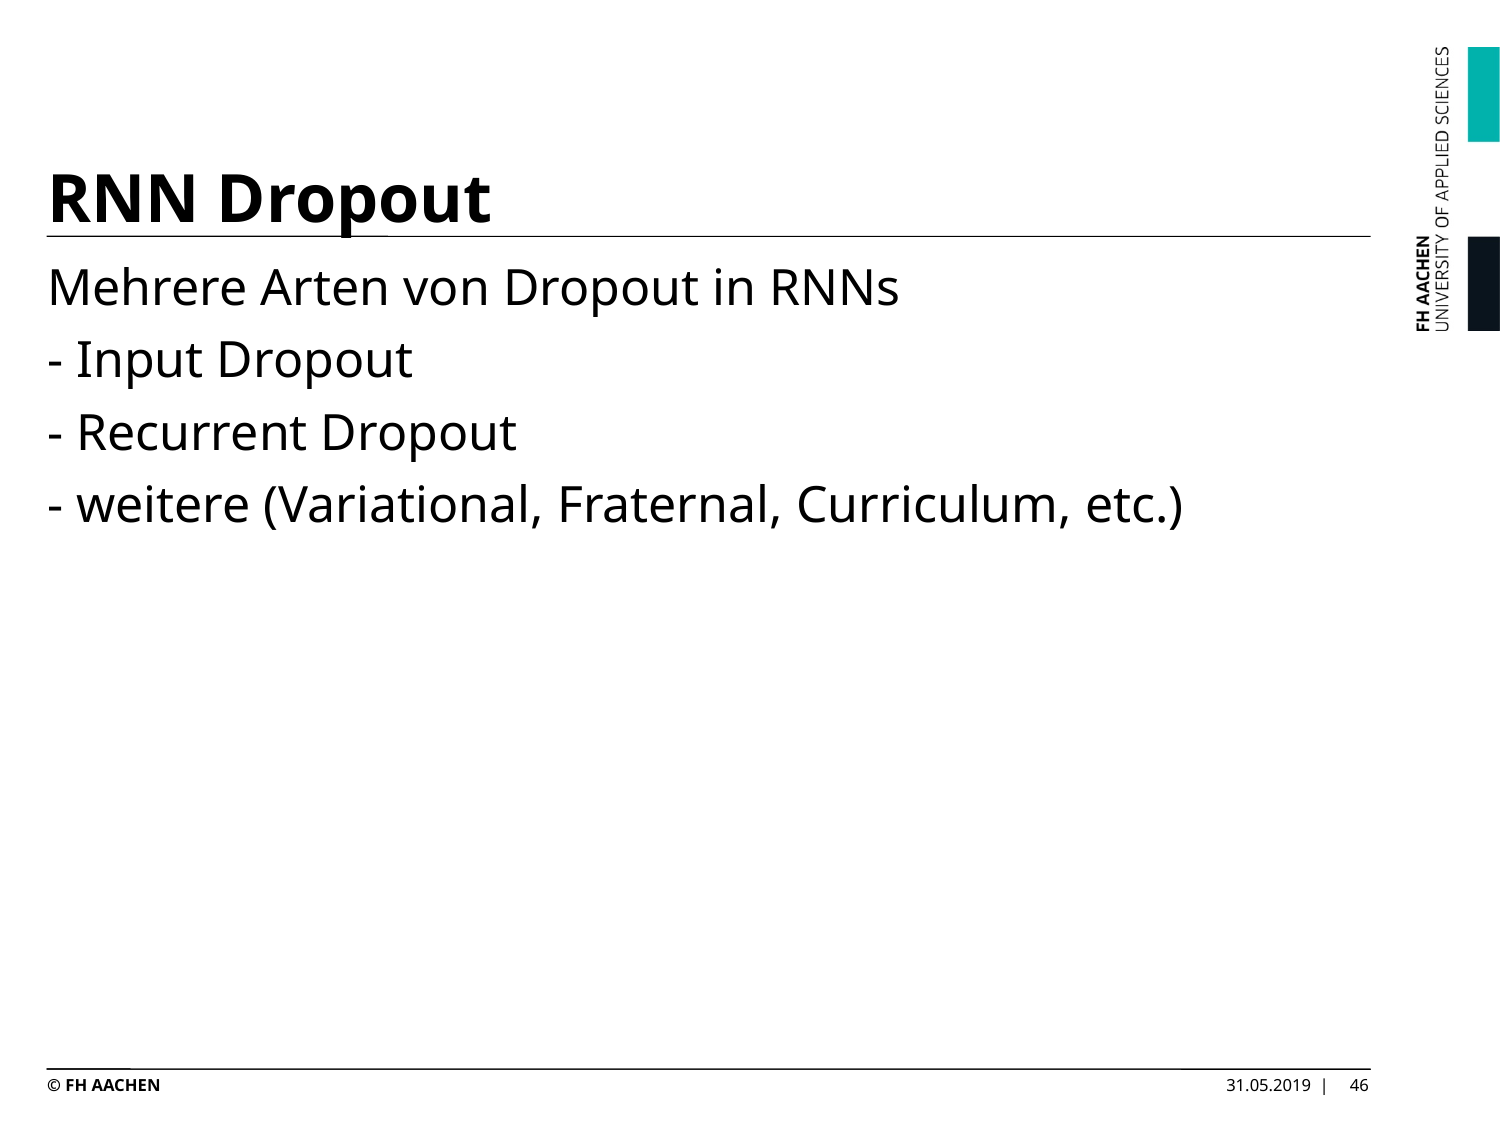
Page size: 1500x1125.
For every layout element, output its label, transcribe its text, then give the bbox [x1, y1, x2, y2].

title RNN Dropout [47, 153, 1371, 237]
picture [1404, 47, 1500, 331]
list Mehrere Arten von Dropout in RNNs - Input Dropout - Recurrent Dropout - weitere (Variational, Fraternal, Curriculum, etc.) [47, 255, 1371, 1047]
